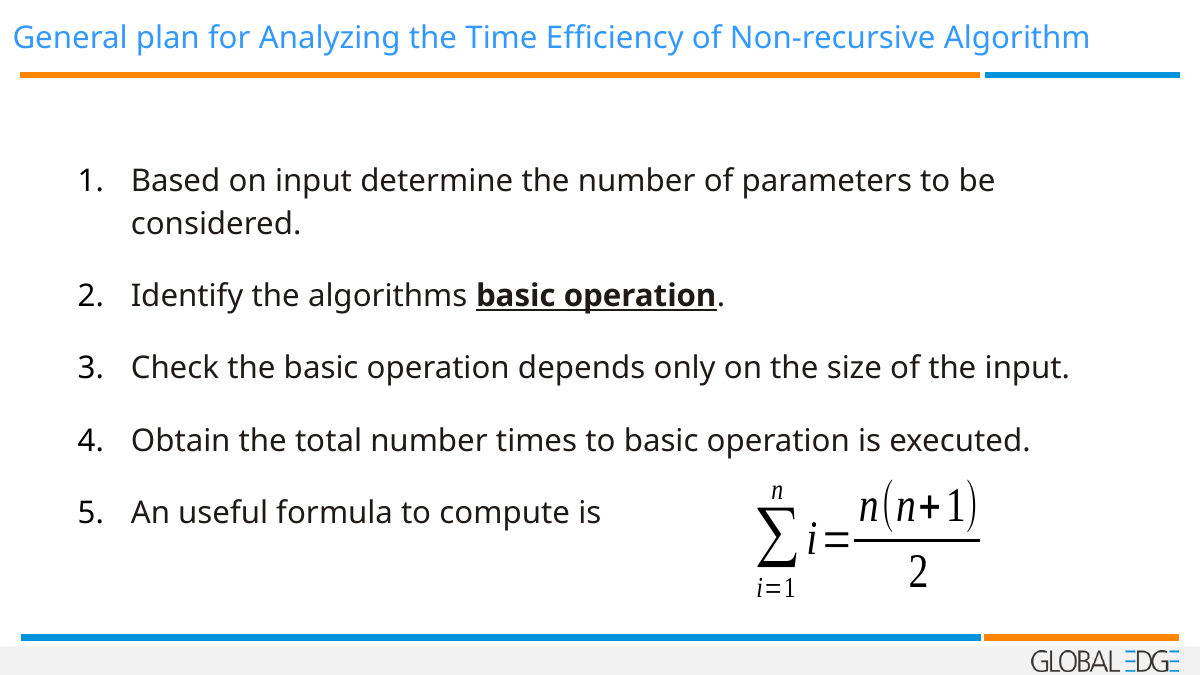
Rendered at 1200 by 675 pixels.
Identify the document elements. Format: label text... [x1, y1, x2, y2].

picture [1031, 650, 1179, 672]
list Based on input determine the number of parameters to be considered. Identify the algorithms basic operation. Check the basic operation depends only on the size of the input. Obtain the total number times to basic operation is executed. An useful formula to compute is [60, 157, 1140, 550]
title General plan for Analyzing the Time Efficiency of Non-recursive Algorithm [12, 9, 1200, 63]
chart [744, 472, 993, 603]
